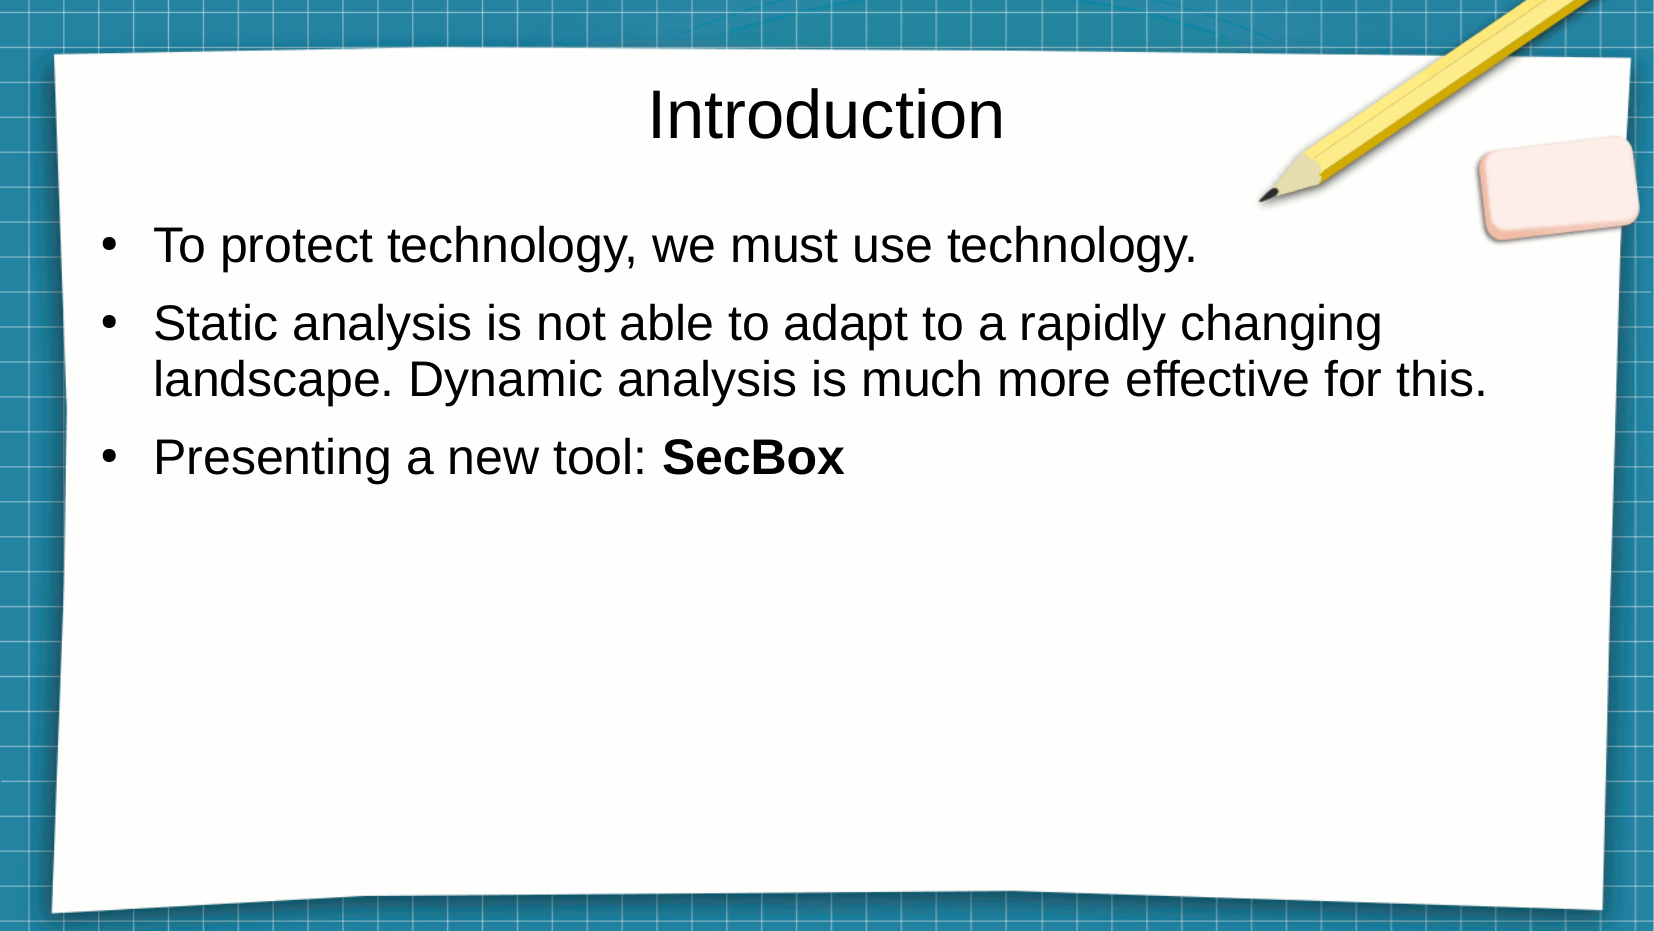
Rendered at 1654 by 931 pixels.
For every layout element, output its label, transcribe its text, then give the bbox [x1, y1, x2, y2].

picture [0, 0, 1654, 931]
list To protect technology, we must use technology. Static analysis is not able to adapt to a rapidly changing landscape. Dynamic analysis is much more effective for this. Presenting a new tool: SecBox [82, 217, 1571, 758]
title Introduction [82, 37, 1571, 193]
